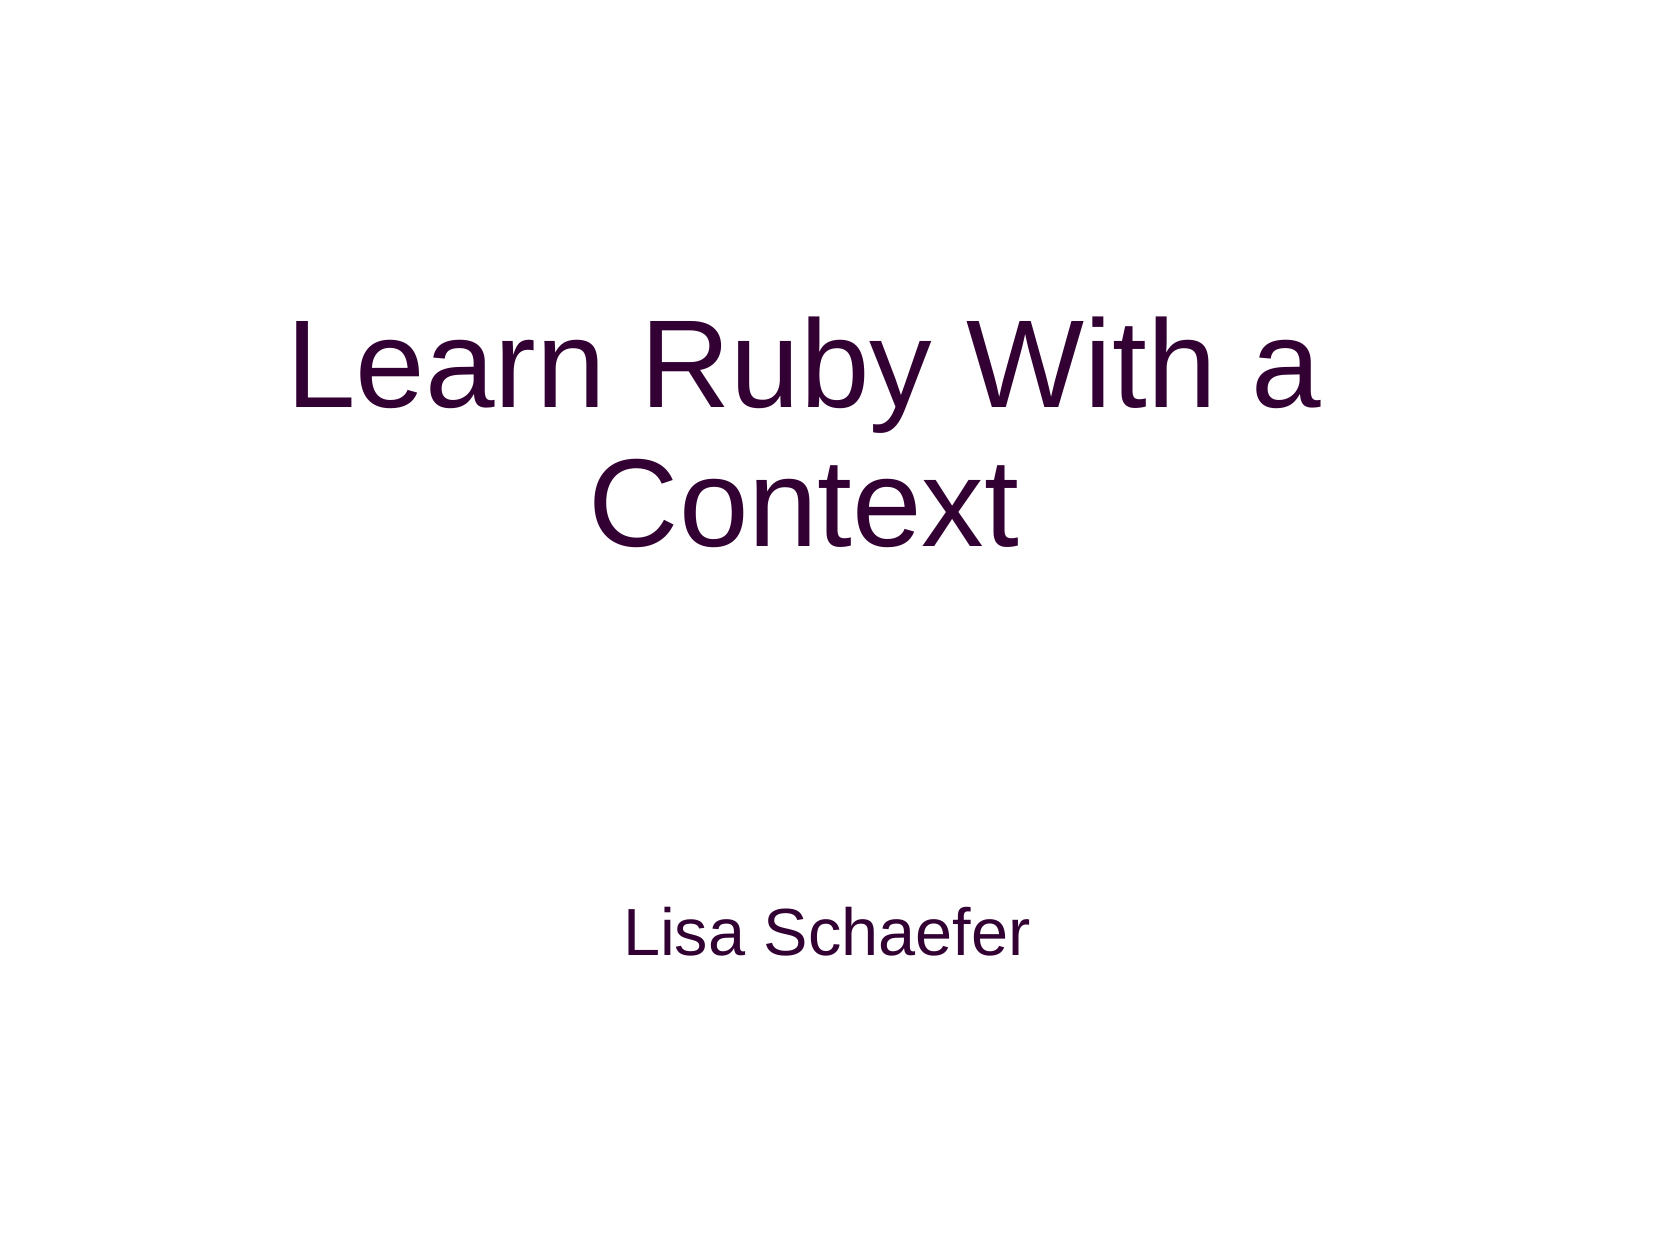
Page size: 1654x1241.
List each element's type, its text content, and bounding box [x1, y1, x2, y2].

title Learn Ruby With a Context [60, 293, 1549, 574]
subtitle Lisa Schaefer [82, 855, 1571, 1010]
